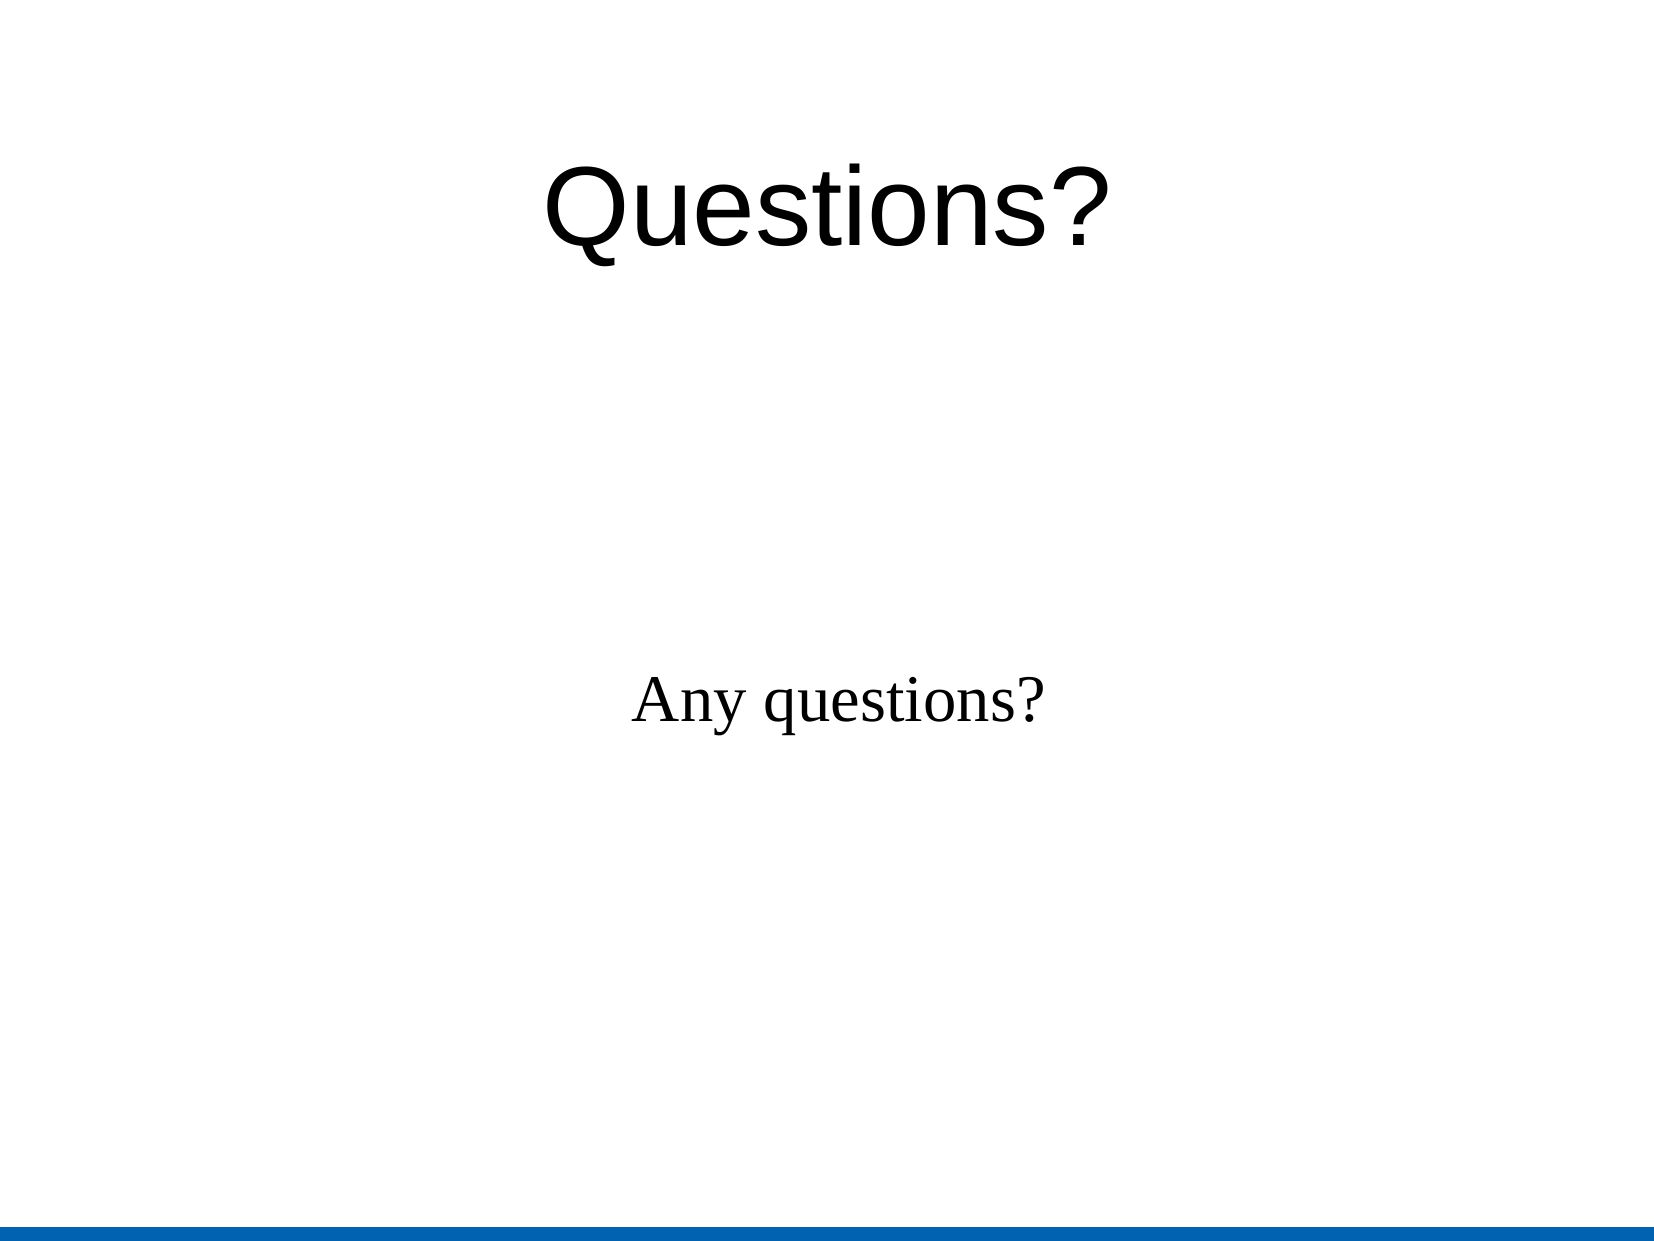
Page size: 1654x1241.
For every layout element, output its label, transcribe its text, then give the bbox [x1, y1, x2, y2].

title Questions? [121, 102, 1533, 311]
subtitle Any questions? [121, 344, 1533, 1127]
